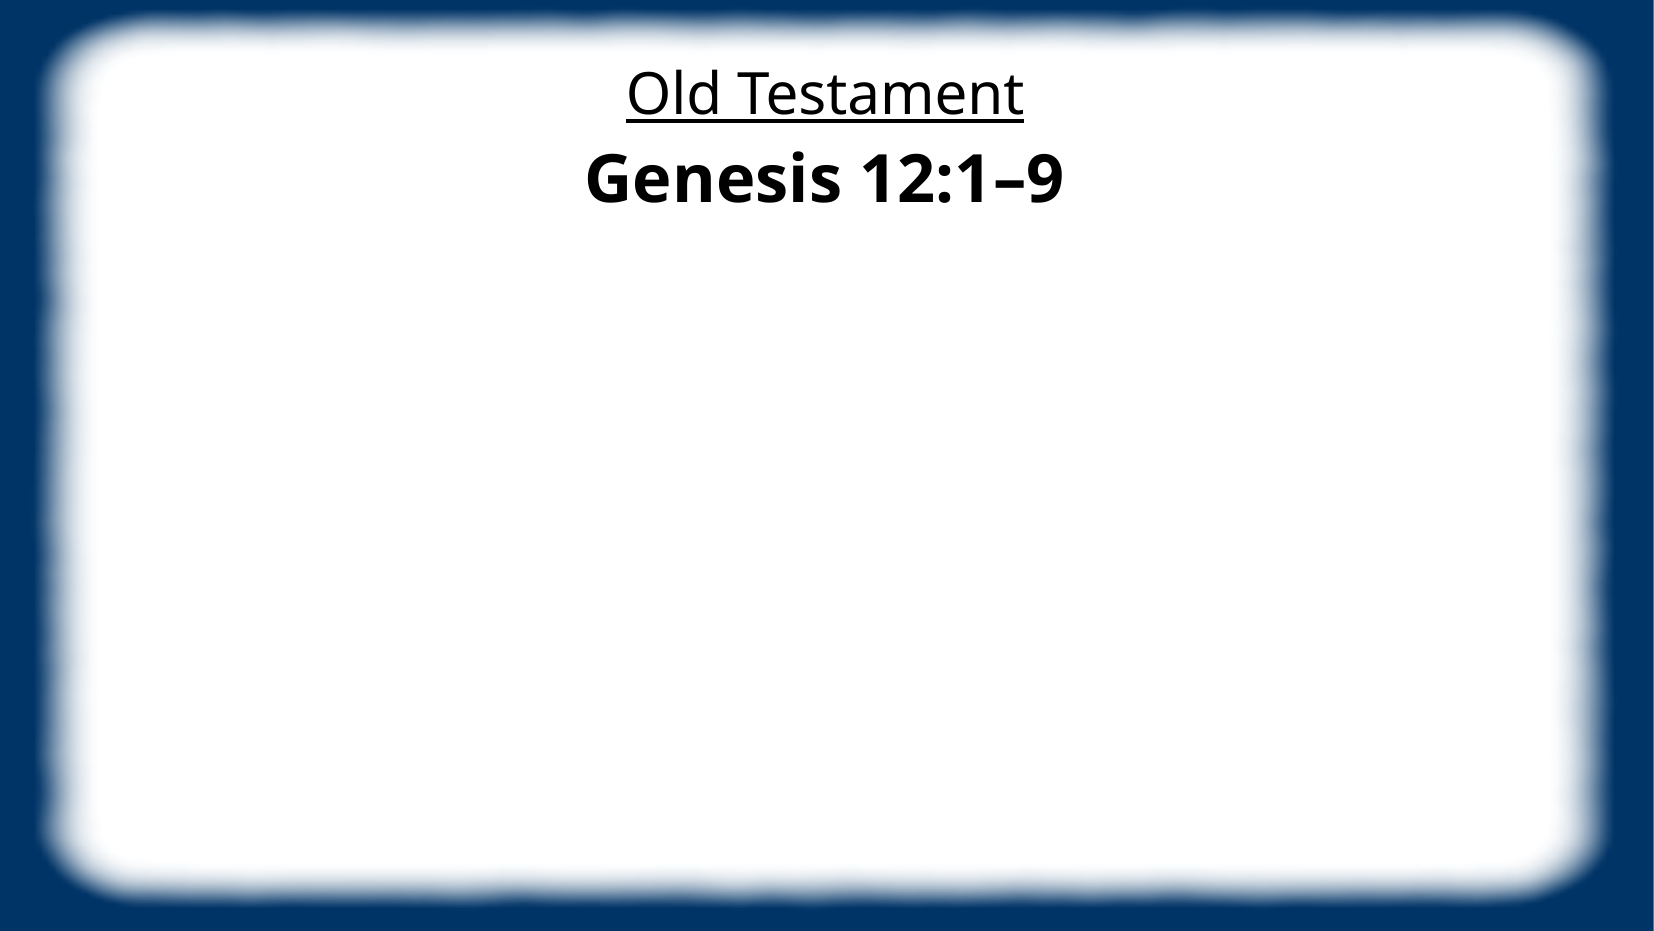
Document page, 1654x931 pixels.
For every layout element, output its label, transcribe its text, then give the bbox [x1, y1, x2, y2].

text_box Old Testament Genesis 12:1–9 [90, 45, 1561, 315]
picture [0, 0, 1654, 931]
